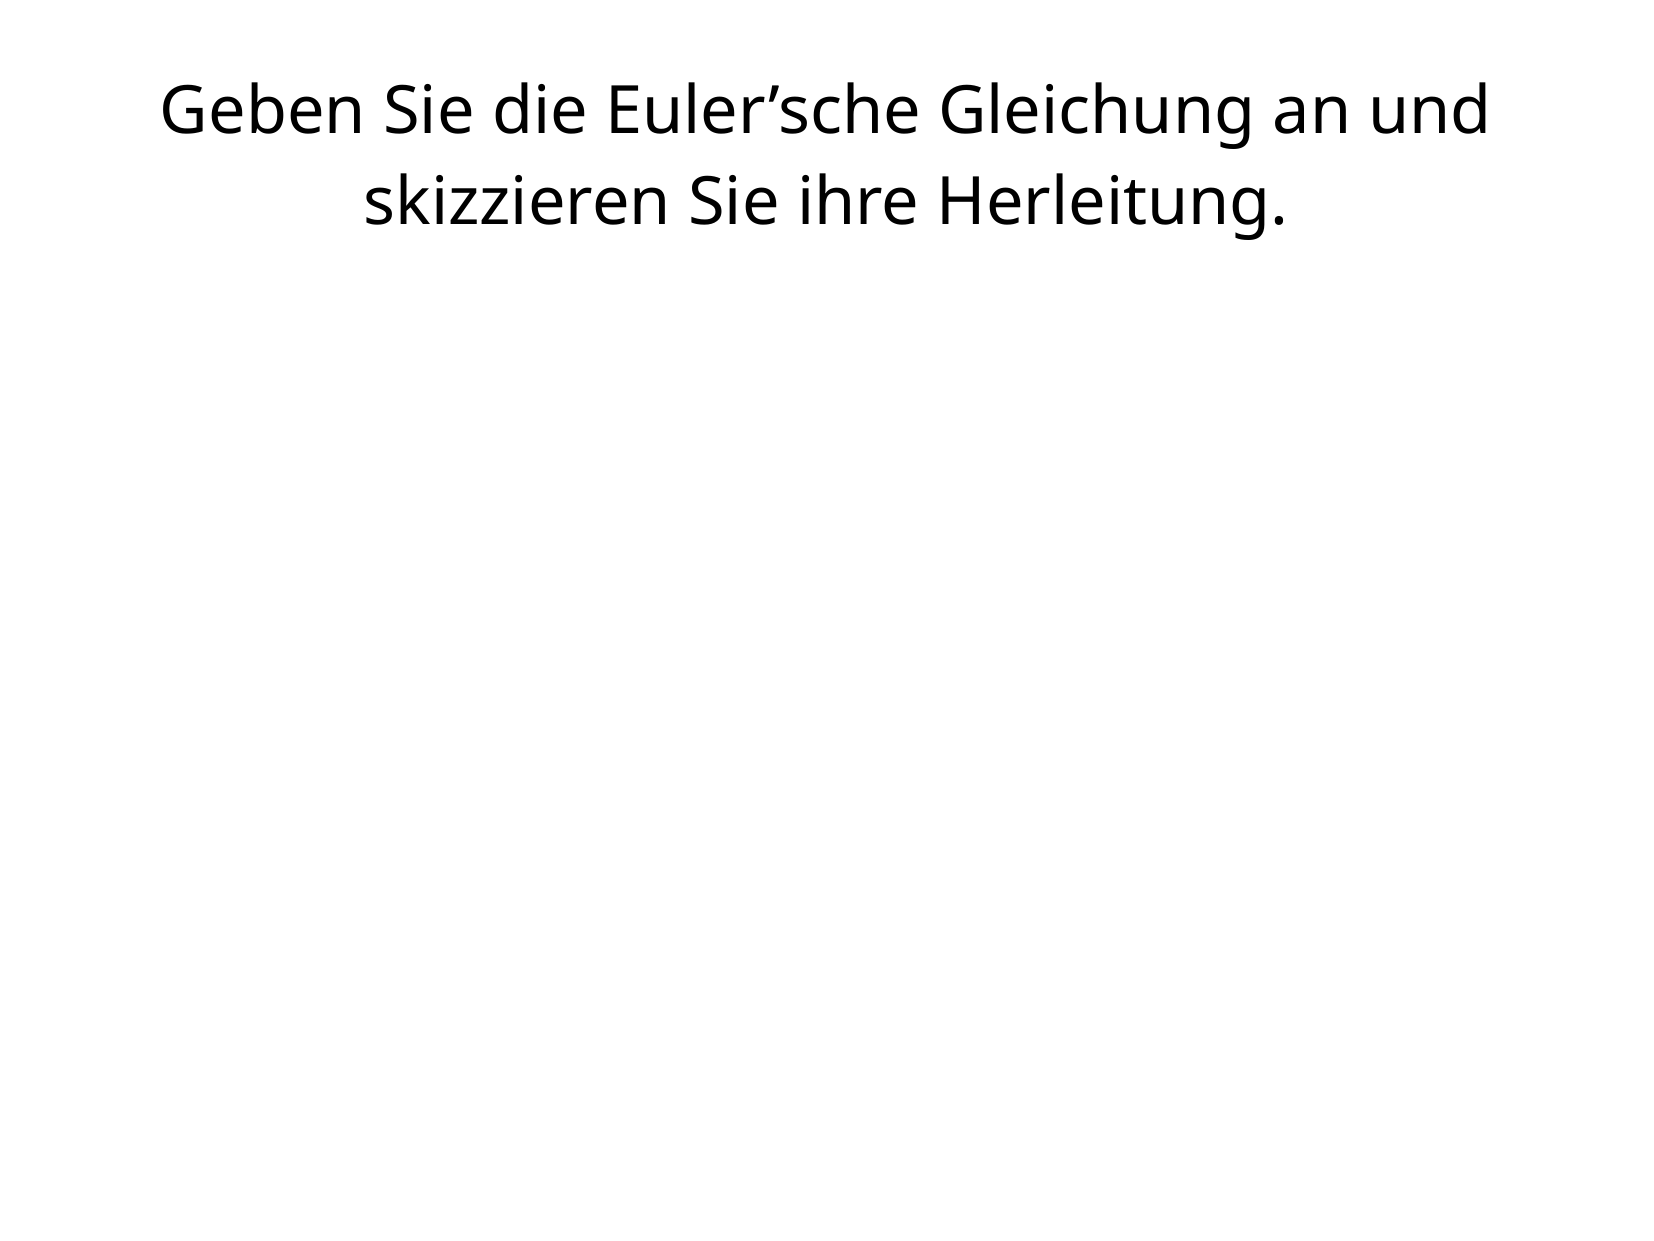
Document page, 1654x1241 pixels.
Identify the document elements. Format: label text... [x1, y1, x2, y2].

title Geben Sie die Euler’sche Gleichung an und skizzieren Sie ihre Herleitung. [82, 49, 1571, 257]
